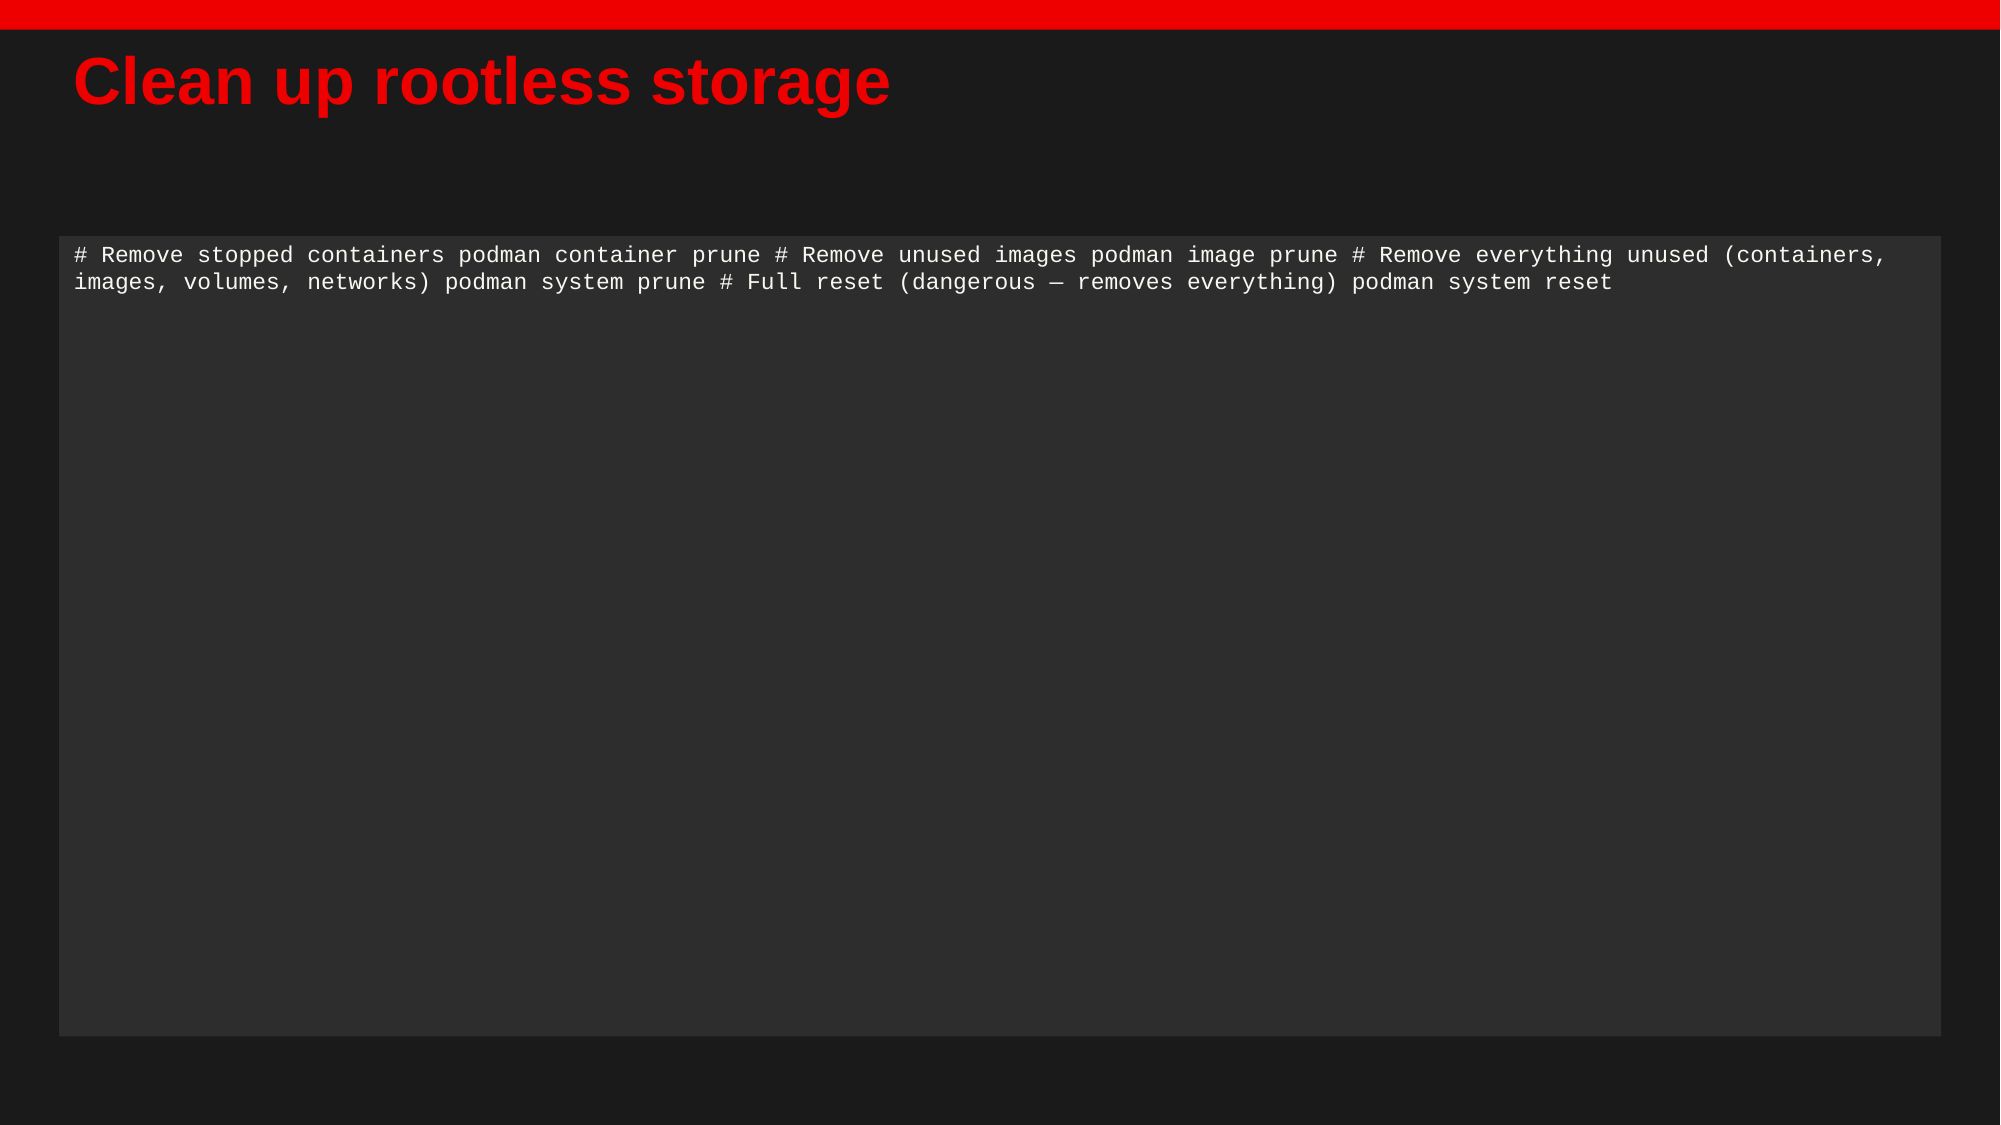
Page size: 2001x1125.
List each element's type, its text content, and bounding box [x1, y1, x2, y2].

text_box Clean up rootless storage [59, 36, 1942, 208]
text_box [0, 0, 2001, 30]
text_box # Remove stopped containers podman container prune # Remove unused images podman image prune # Remove everything unused (containers, images, volumes, networks) podman system prune # Full reset (dangerous — removes everything) podman system reset [59, 236, 1942, 1037]
